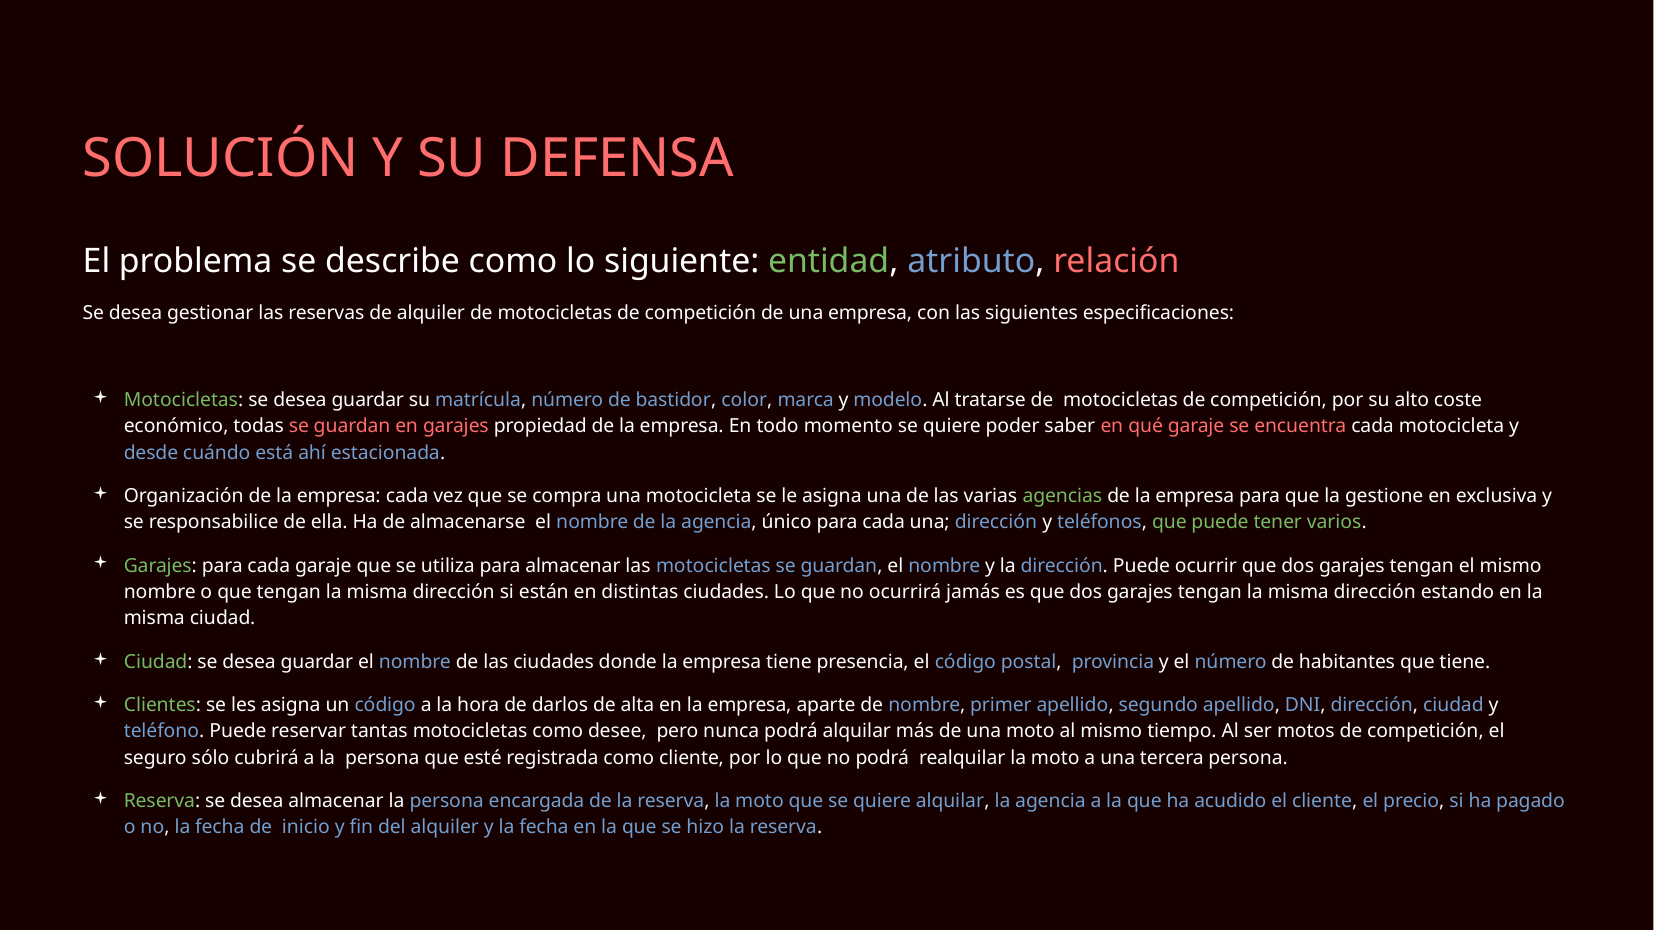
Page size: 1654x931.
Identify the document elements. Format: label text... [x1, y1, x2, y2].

list El problema se describe como lo siguiente: entidad, atributo, relación Se desea gestionar las reservas de alquiler de motocicletas de competición de una empresa, con las siguientes especificaciones: Motocicletas: se desea guardar su matrícula, número de bastidor, color, marca y modelo. Al tratarse de motocicletas de competición, por su alto coste económico, todas se guardan en garajes propiedad de la empresa. En todo momento se quiere poder saber en qué garaje se encuentra cada motocicleta y desde cuándo está ahí estacionada. Organización de la empresa: cada vez que se compra una motocicleta se le asigna una de las varias agencias de la empresa para que la gestione en exclusiva y se responsabilice de ella. Ha de almacenarse el nombre de la agencia, único para cada una; dirección y teléfonos, que puede tener varios. Garajes: para cada garaje que se utiliza para almacenar las motocicletas se guardan, el nombre y la dirección. Puede ocurrir que dos garajes tengan el mismo nombre o que tengan la misma dirección si están en distintas ciudades. Lo que no ocurrirá jamás es que dos garajes tengan la misma dirección estando en la misma ciudad. Ciudad: se desea guardar el nombre de las ciudades donde la empresa tiene presencia, el código postal, provincia y el número de habitantes que tiene. Clientes: se les asigna un código a la hora de darlos de alta en la empresa, aparte de nombre, primer apellido, segundo apellido, DNI, dirección, ciudad y teléfono. Puede reservar tantas motocicletas como desee, pero nunca podrá alquilar más de una moto al mismo tiempo. Al ser motos de competición, el seguro sólo cubrirá a la persona que esté registrada como cliente, por lo que no podrá realquilar la moto a una tercera persona. Reserva: se desea almacenar la persona encargada de la reserva, la moto que se quiere alquilar, la agencia a la que ha acudido el cliente, el precio, si ha pagado o no, la fecha de inicio y fin del alquiler y la fecha en la que se hizo la reserva. [82, 236, 1571, 857]
title SOLUCIÓN Y SU DEFENSA [82, 37, 1571, 193]
